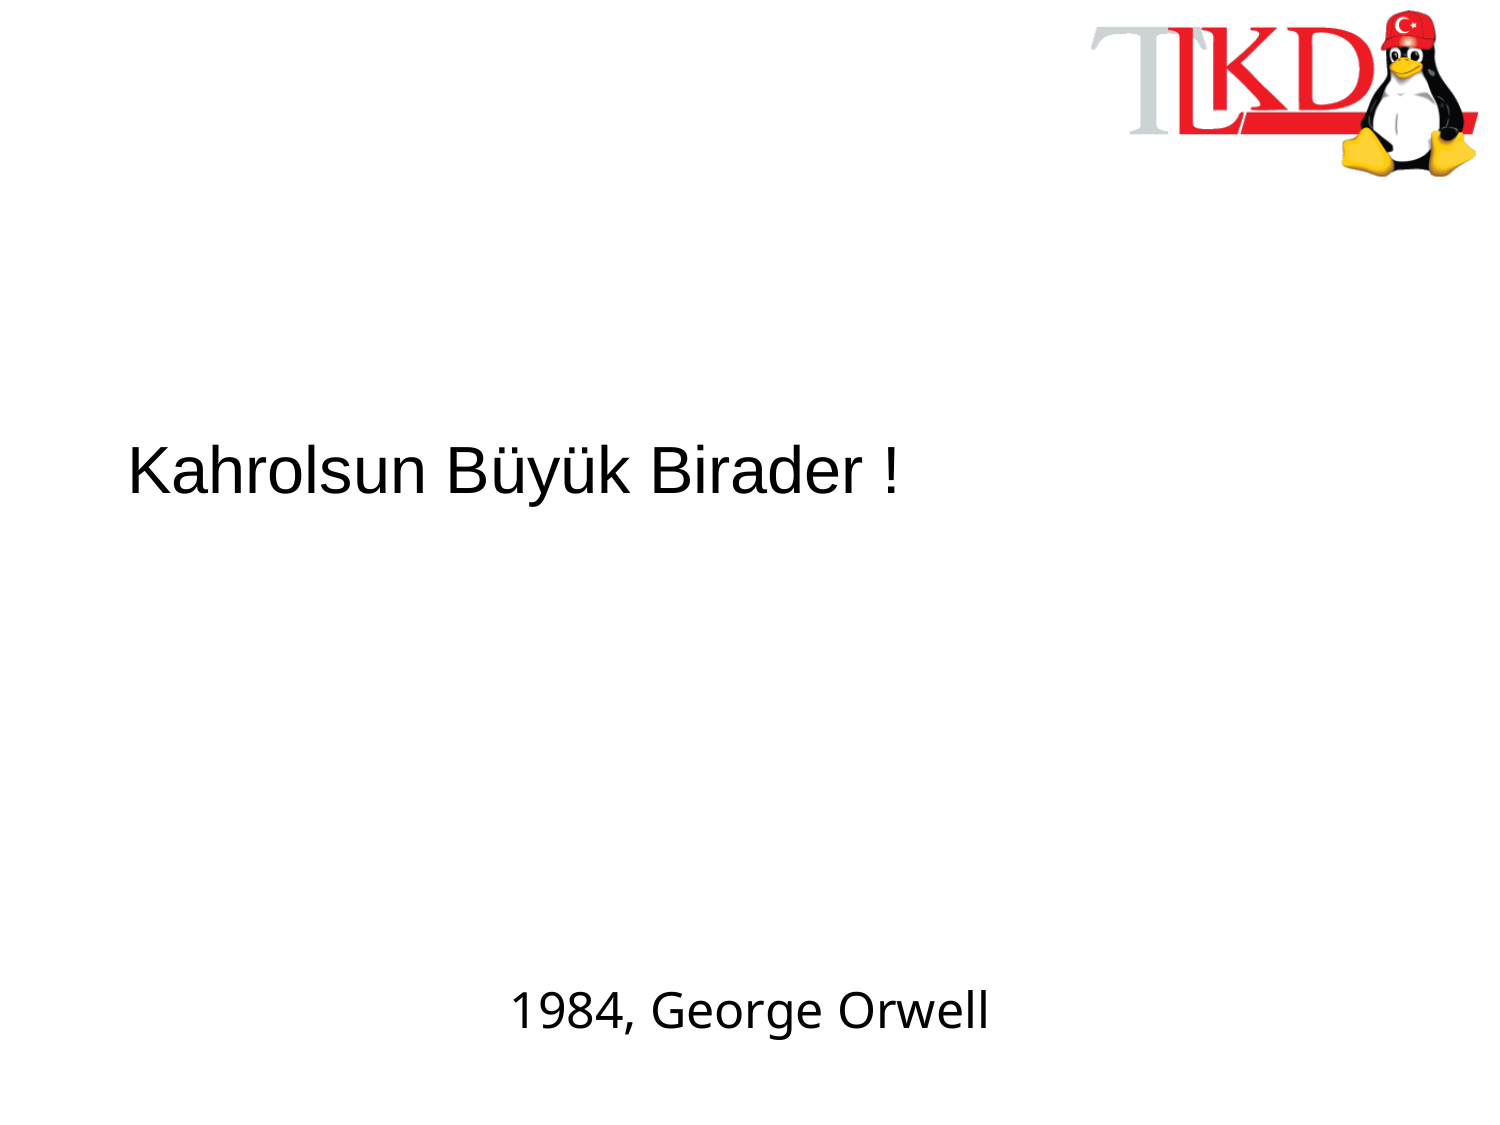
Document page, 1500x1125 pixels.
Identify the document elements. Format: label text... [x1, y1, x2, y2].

title Kahrolsun Büyük Birader ! [112, 349, 1388, 591]
text_box 1984, George Orwell [75, 644, 1426, 1125]
picture [1087, 0, 1491, 188]
